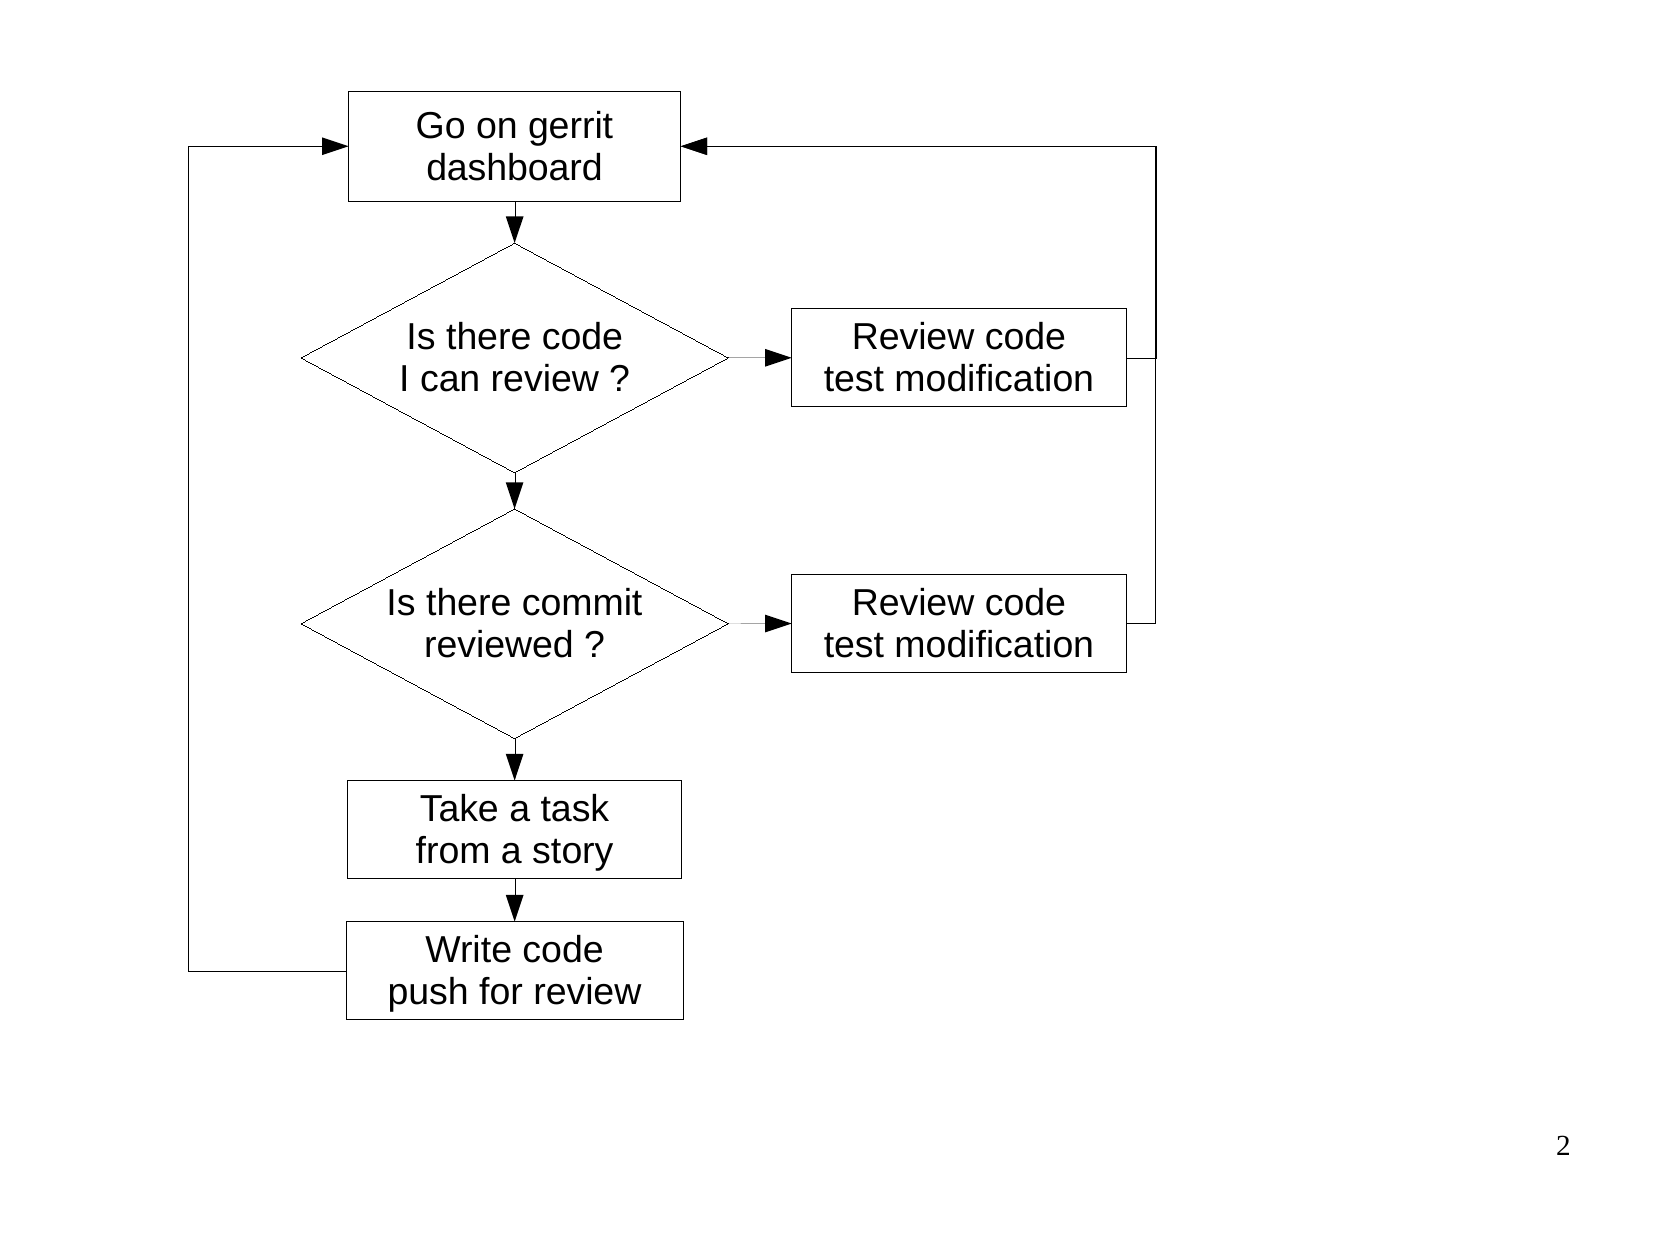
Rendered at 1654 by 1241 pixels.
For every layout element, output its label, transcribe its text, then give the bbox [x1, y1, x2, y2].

text_box Is there code I can review ? [301, 243, 728, 473]
text_box Go on gerrit dashboard [348, 91, 681, 202]
text_box Is there commit reviewed ? [301, 509, 728, 739]
text_box Review code test modification [791, 574, 1127, 673]
text_box Review code test modification [791, 308, 1127, 407]
text_box Write code push for review [346, 921, 684, 1020]
text_box Take a task from a story [347, 780, 682, 879]
